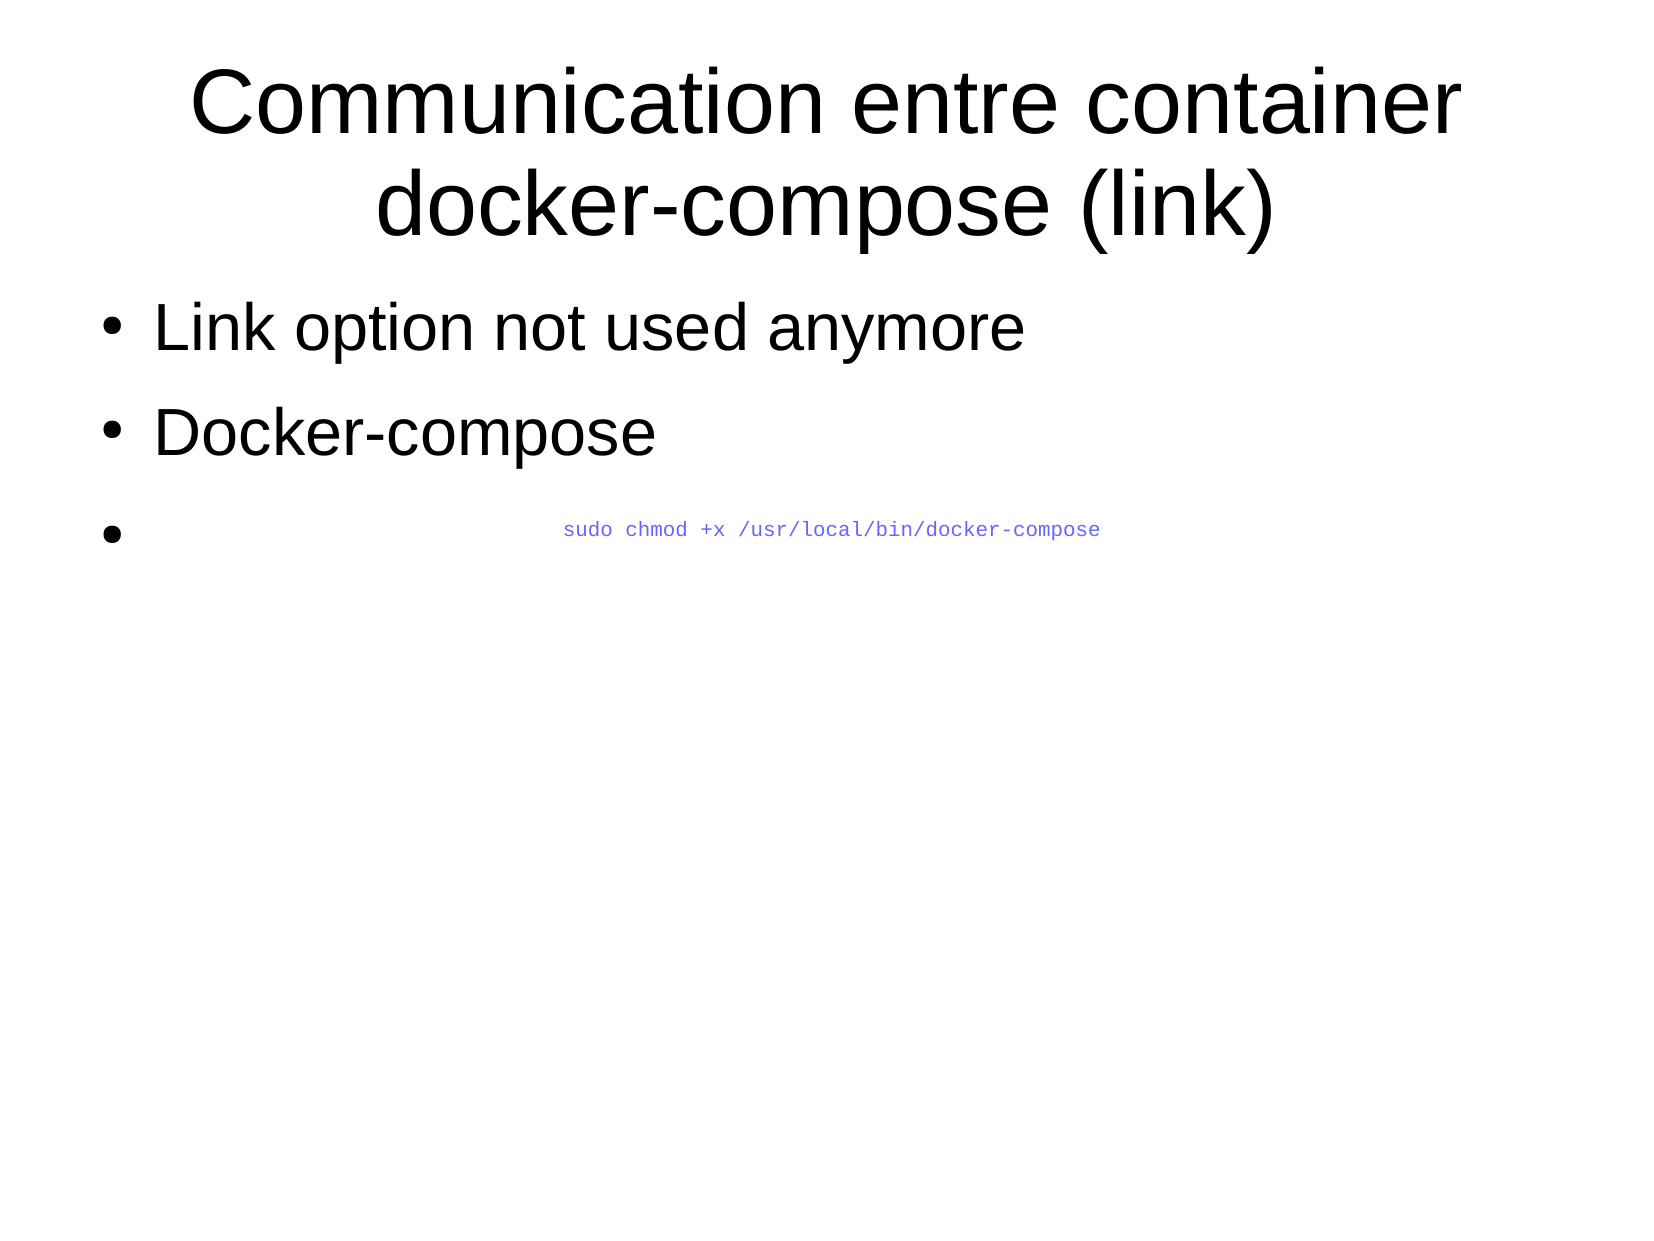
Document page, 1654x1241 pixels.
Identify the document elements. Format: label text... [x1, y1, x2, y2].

text_box sudo chmod +x /usr/local/bin/docker-compose [548, 512, 1116, 551]
title Communication entre container docker-compose (link) [82, 49, 1571, 257]
list Link option not used anymore Docker-compose [82, 290, 1571, 1010]
